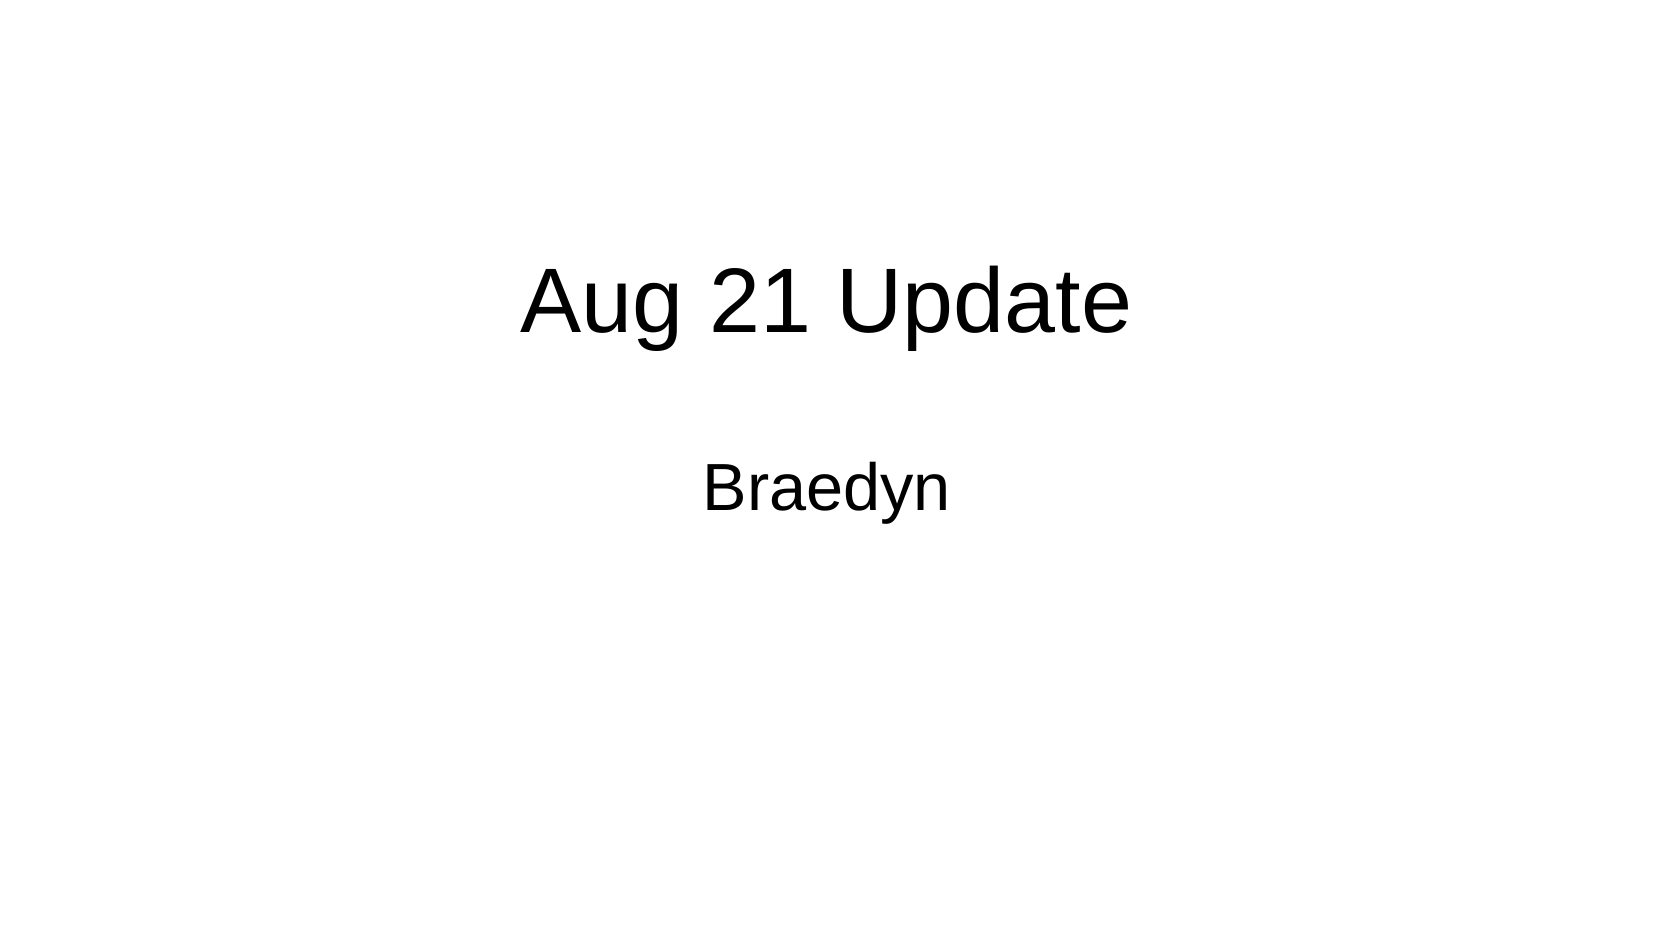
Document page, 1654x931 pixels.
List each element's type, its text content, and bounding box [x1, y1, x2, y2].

subtitle Braedyn [82, 217, 1571, 758]
